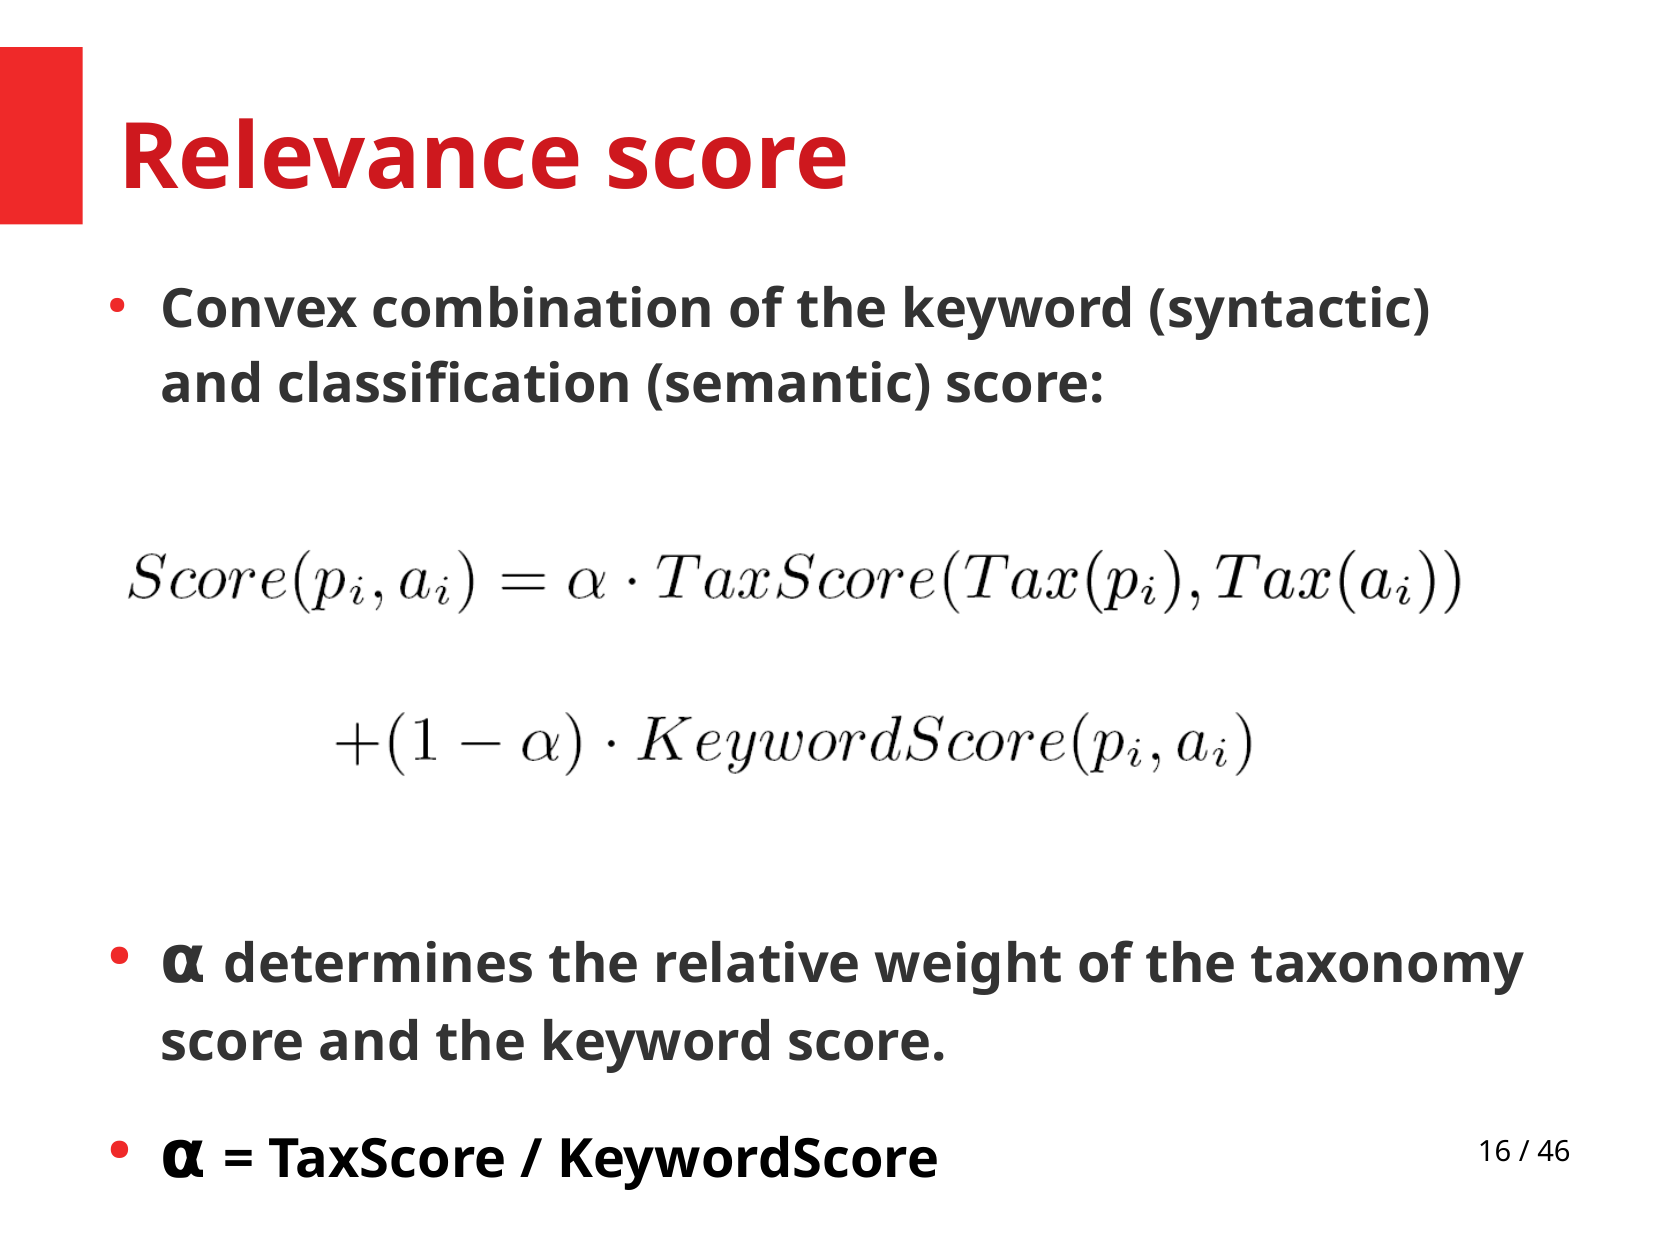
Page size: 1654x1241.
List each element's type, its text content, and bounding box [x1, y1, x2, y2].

title Relevance score [118, 49, 1571, 257]
picture [105, 535, 1472, 805]
list Convex combination of the keyword (syntactic) and classification (semantic) score: 𝝰 determines the relative weight of the taxonomy score and the keyword score. 𝝰 = TaxScore / KeywordScore [90, 270, 1536, 1186]
